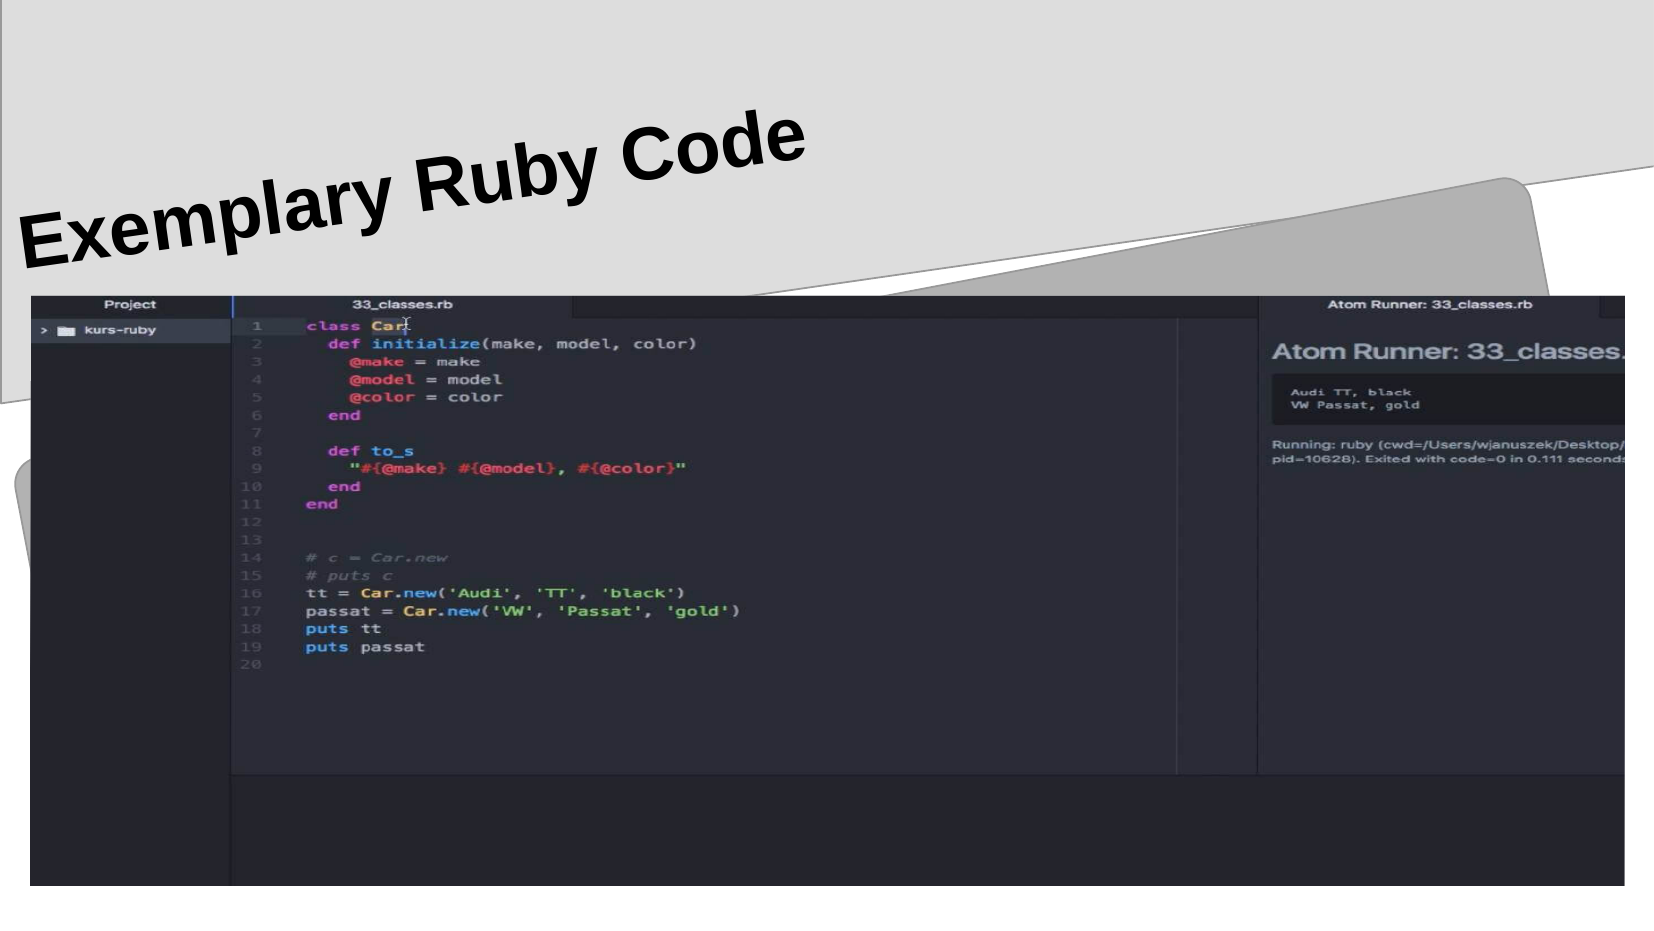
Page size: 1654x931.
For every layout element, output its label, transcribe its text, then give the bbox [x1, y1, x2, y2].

title Exemplary Ruby Code [0, 0, 1501, 323]
picture [29, 295, 1625, 886]
